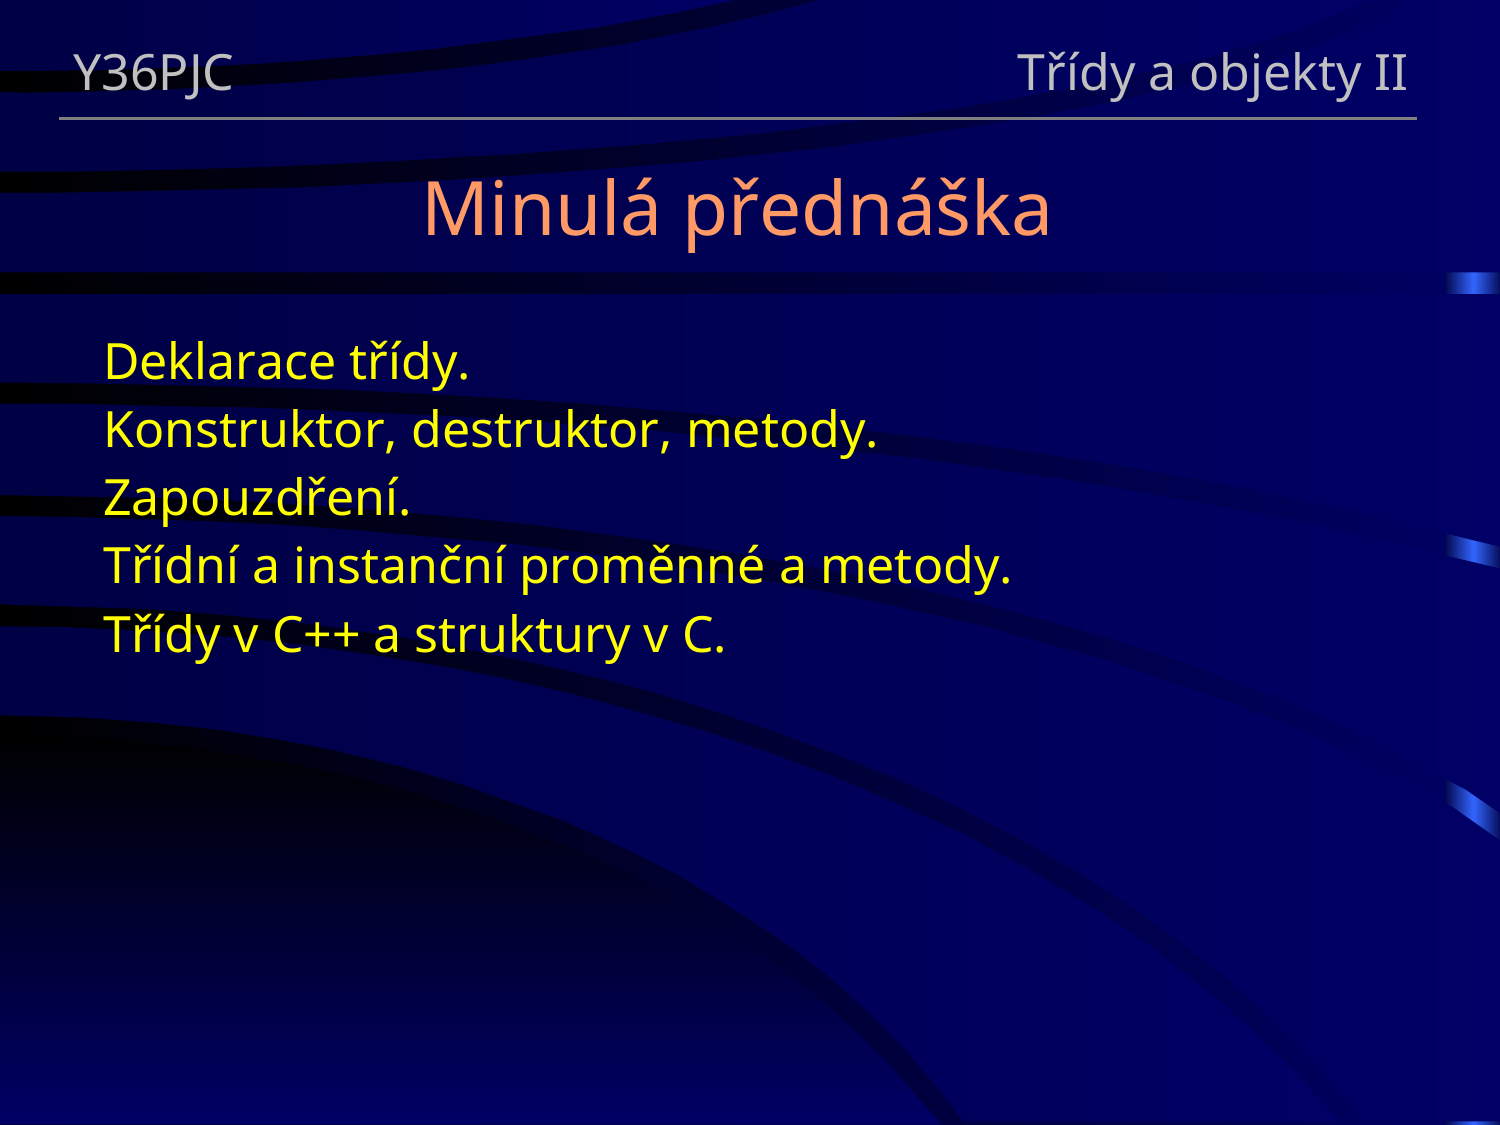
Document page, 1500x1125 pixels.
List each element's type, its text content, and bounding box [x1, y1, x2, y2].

text_box Třídy a objekty II [1003, 29, 1418, 105]
text_box Y36PJC [59, 29, 251, 105]
text_box Minulá přednáška Deklarace třídy. Konstruktor, destruktor, metody. Zapouzdření. Třídní a instanční proměnné a metody. Třídy v C++ a struktury v C. [59, 147, 1418, 615]
